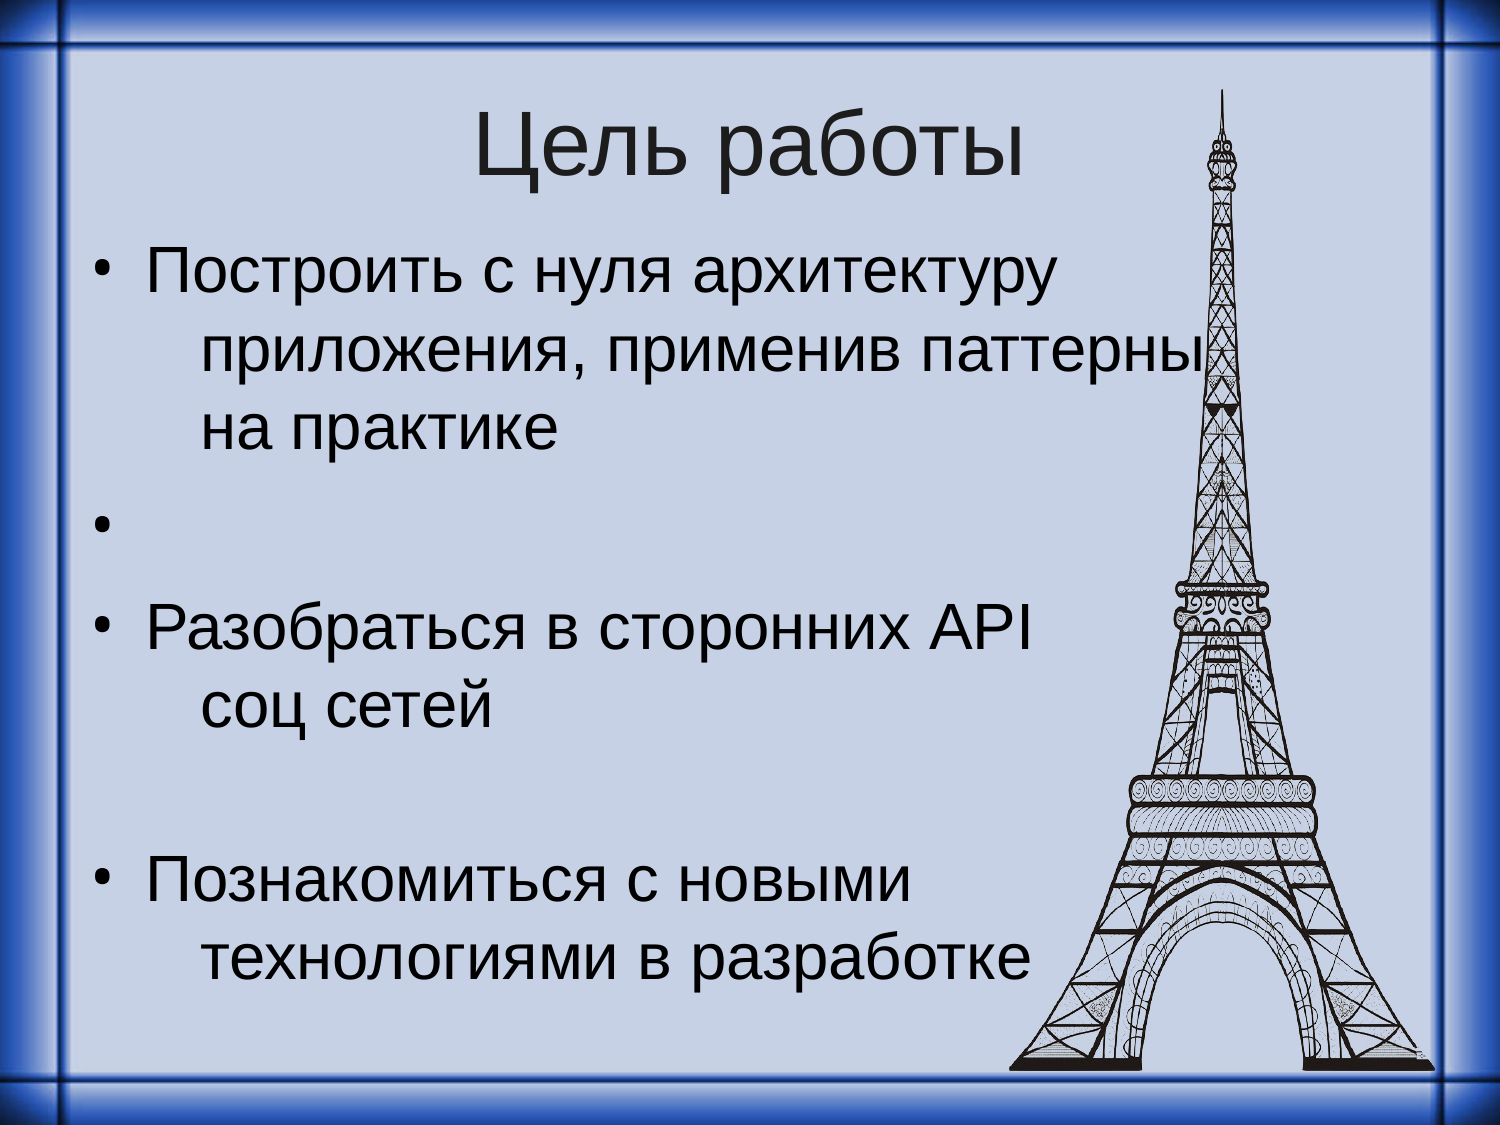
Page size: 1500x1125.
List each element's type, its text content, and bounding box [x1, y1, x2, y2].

title Цель работы [75, 45, 1426, 219]
list Построить с нуля архитектуру приложения, применив паттерны на практике Разобраться в сторонних API соц сетей Познакомиться с новыми технологиями в разработке [75, 219, 1009, 1005]
picture [1009, 90, 1435, 1071]
